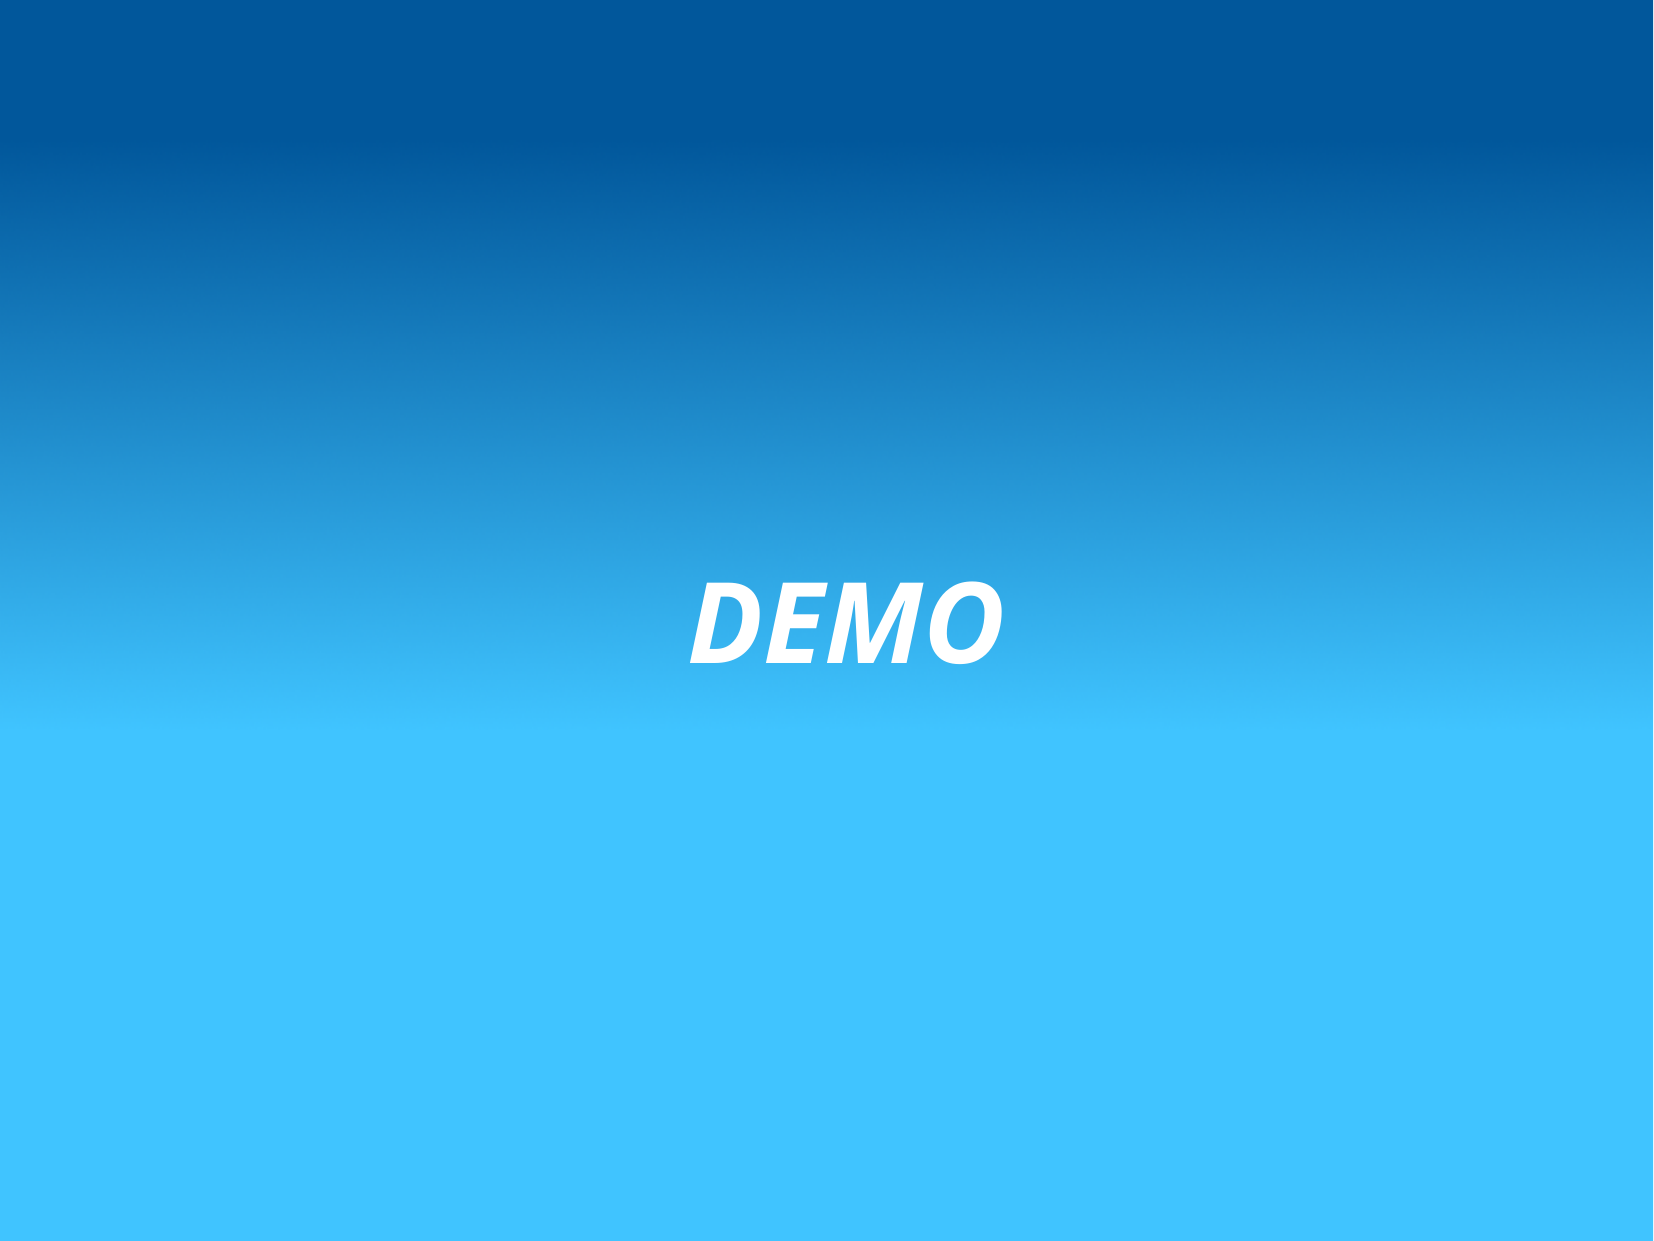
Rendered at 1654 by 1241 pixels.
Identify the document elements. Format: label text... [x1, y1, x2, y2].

title DEMO [82, 516, 1571, 724]
picture [0, 0, 1654, 1241]
